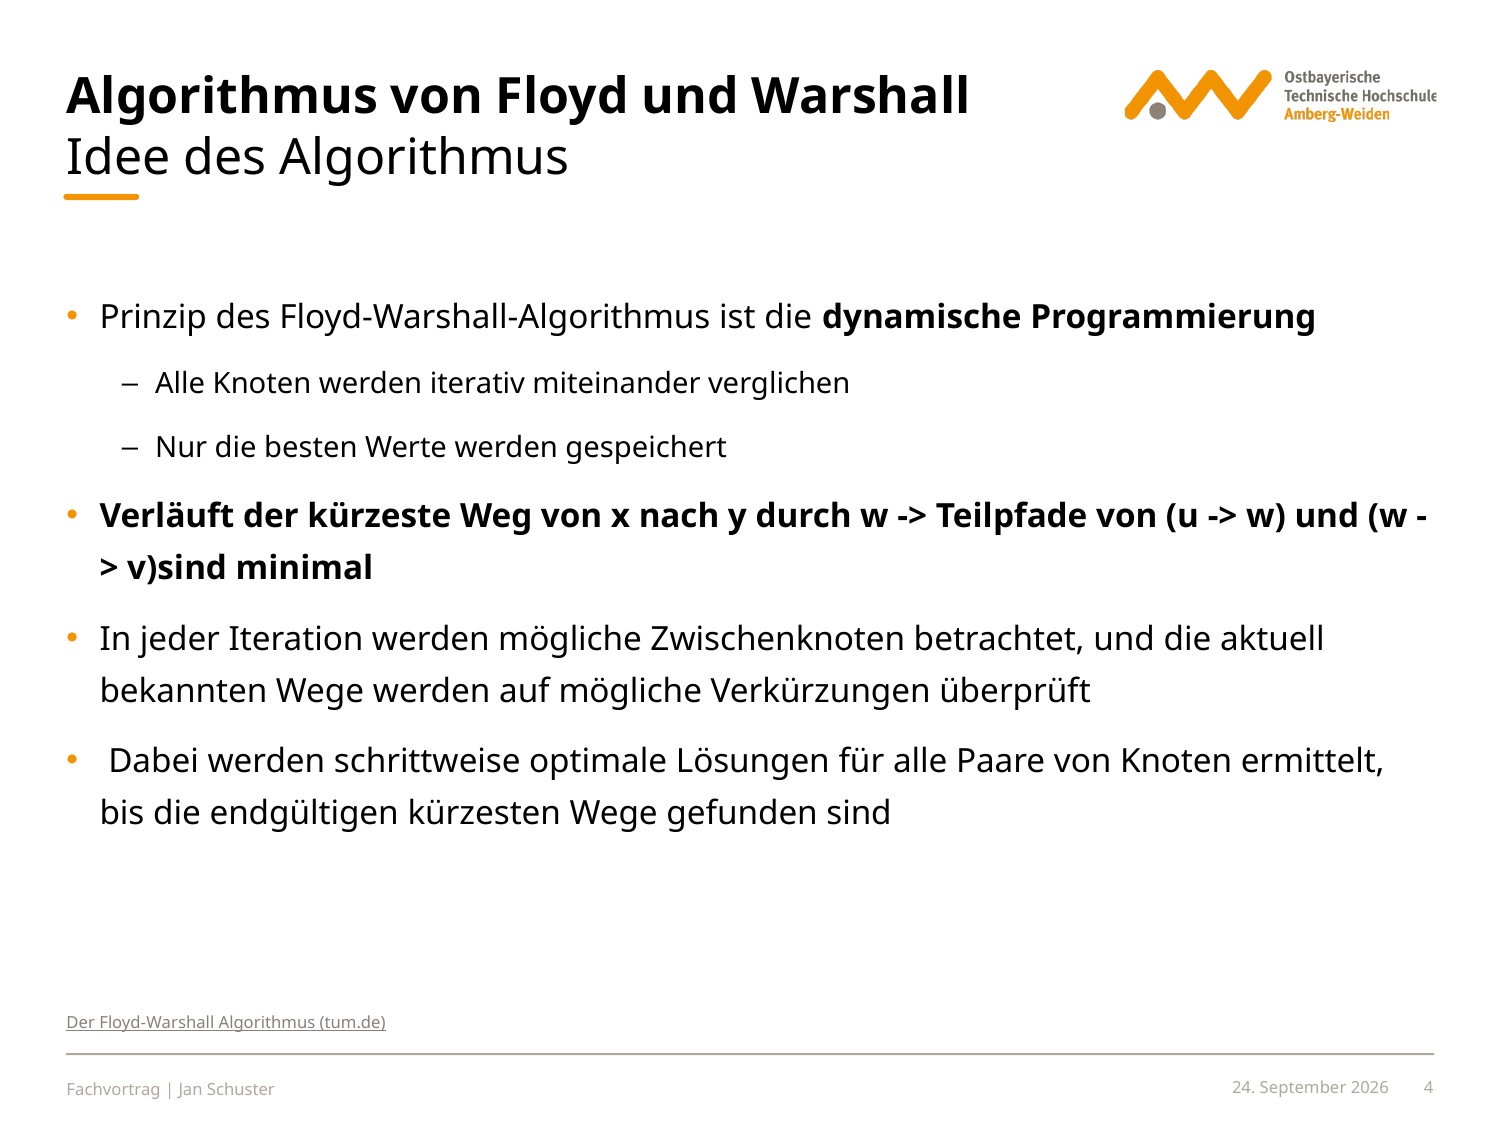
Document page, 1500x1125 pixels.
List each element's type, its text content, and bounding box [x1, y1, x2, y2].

list Prinzip des Floyd-Warshall-Algorithmus ist die dynamische Programmierung Alle Knoten werden iterativ miteinander verglichen Nur die besten Werte werden gespeichert Verläuft der kürzeste Weg von x nach y durch w -> Teilpfade von (u -> w) und (w -> v)sind minimal In jeder Iteration werden mögliche Zwischenknoten betrachtet, und die aktuell bekannten Wege werden auf mögliche Verkürzungen überprüft Dabei werden schrittweise optimale Lösungen für alle Paare von Knoten ermittelt, bis die endgültigen kürzesten Wege gefunden sind [66, 283, 1434, 963]
list Der Floyd-Warshall Algorithmus (tum.de) [66, 987, 1434, 1035]
list Idee des Algorithmus [66, 130, 1434, 190]
slide_number <number> [1395, 1065, 1434, 1113]
slide_number 11. Dezember 2023 [1171, 1065, 1390, 1113]
footer Fachvortrag | Jan Schuster [66, 1065, 997, 1113]
title Algorithmus von Floyd und Warshall [66, 70, 1434, 130]
